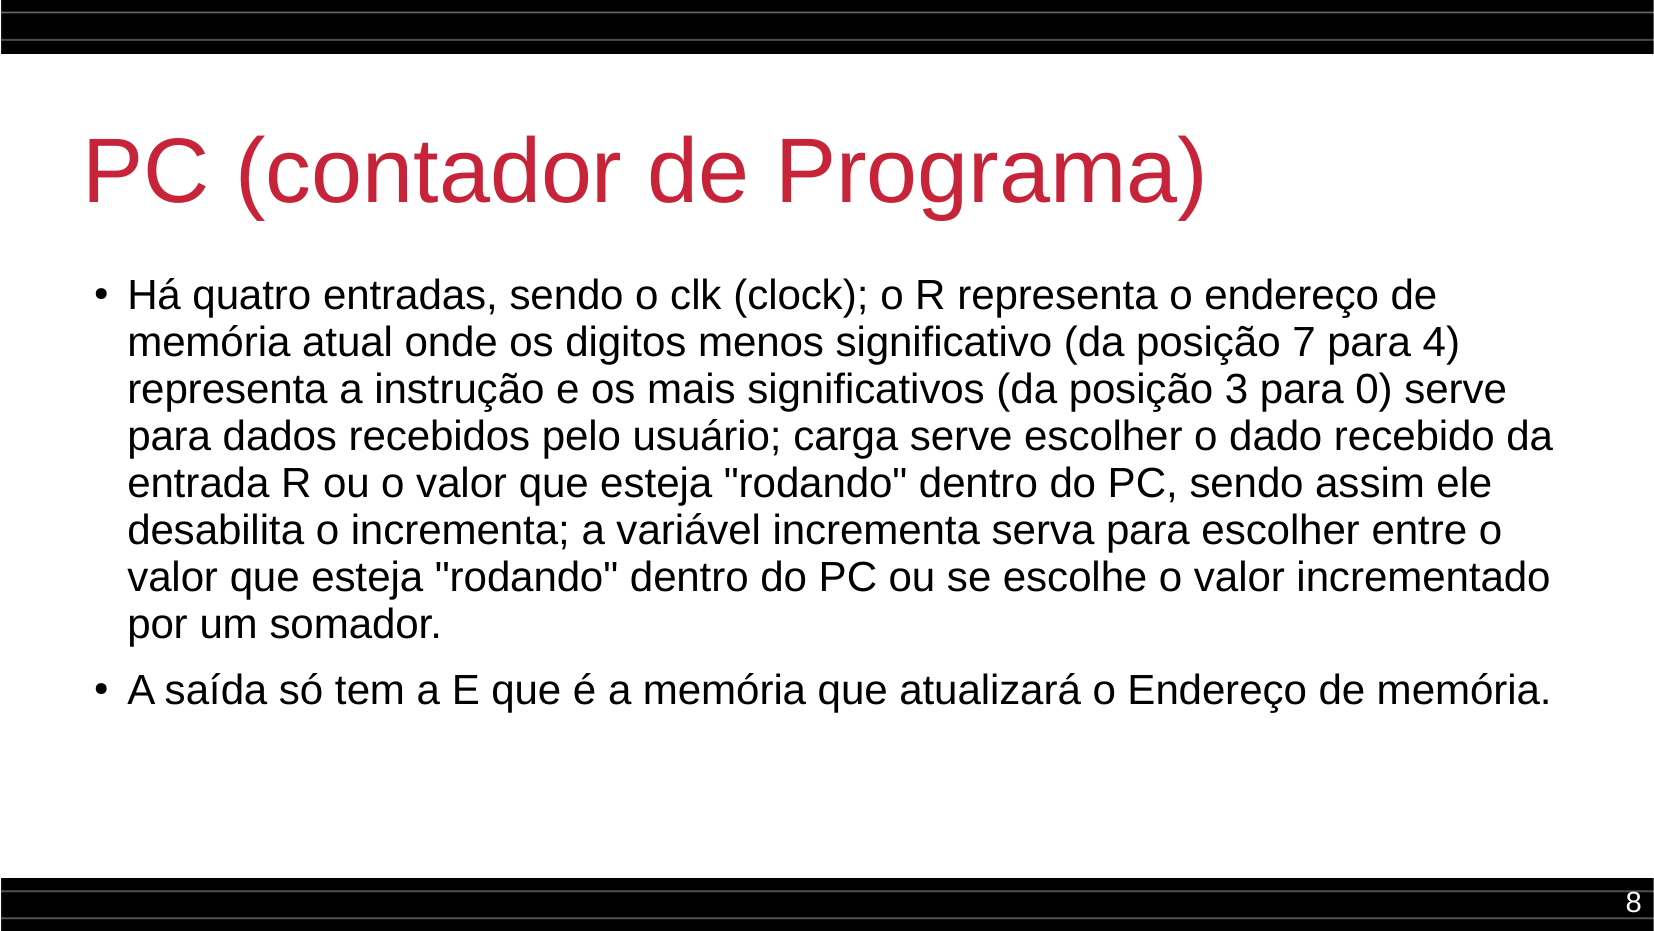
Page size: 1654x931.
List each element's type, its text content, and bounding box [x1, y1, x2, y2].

list Há quatro entradas, sendo o clk (clock); o R representa o endereço de memória atual onde os digitos menos significativo (da posição 7 para 4) representa a instrução e os mais significativos (da posição 3 para 0) serve para dados recebidos pelo usuário; carga serve escolher o dado recebido da entrada R ou o valor que esteja "rodando" dentro do PC, sendo assim ele desabilita o incrementa; a variável incrementa serva para escolher entre o valor que esteja "rodando" dentro do PC ou se escolhe o valor incrementado por um somador. A saída só tem a E que é a memória que atualizará o Endereço de memória. [82, 271, 1571, 758]
picture [1, 878, 1654, 931]
title PC (contador de Programa) [82, 92, 1571, 249]
picture [1, 0, 1654, 54]
